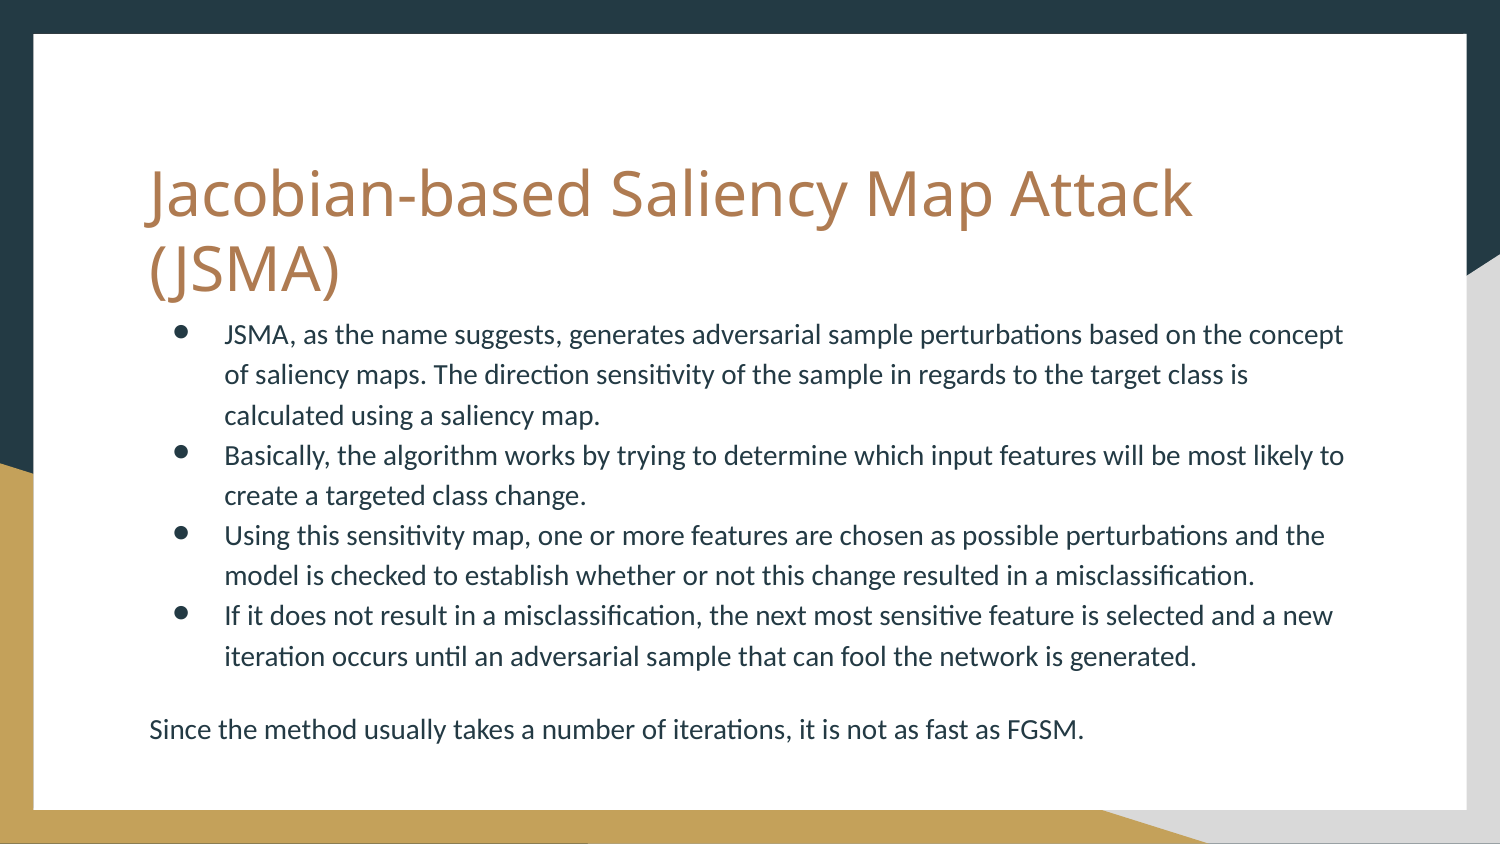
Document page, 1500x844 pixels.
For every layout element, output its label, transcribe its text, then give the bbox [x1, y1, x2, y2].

list JSMA, as the name suggests, generates adversarial sample perturbations based on the concept of saliency maps. The direction sensitivity of the sample in regards to the target class is calculated using a saliency map. Basically, the algorithm works by trying to determine which input features will be most likely to create a targeted class change. Using this sensitivity map, one or more features are chosen as possible perturbations and the model is checked to establish whether or not this change resulted in a misclassification. If it does not result in a misclassification, the next most sensitive feature is selected and a new iteration occurs until an adversarial sample that can fool the network is generated. Since the method usually takes a number of iterations, it is not as fast as FGSM. [134, 295, 1366, 776]
title Jacobian-based Saliency Map Attack (JSMA) [134, 138, 1403, 296]
